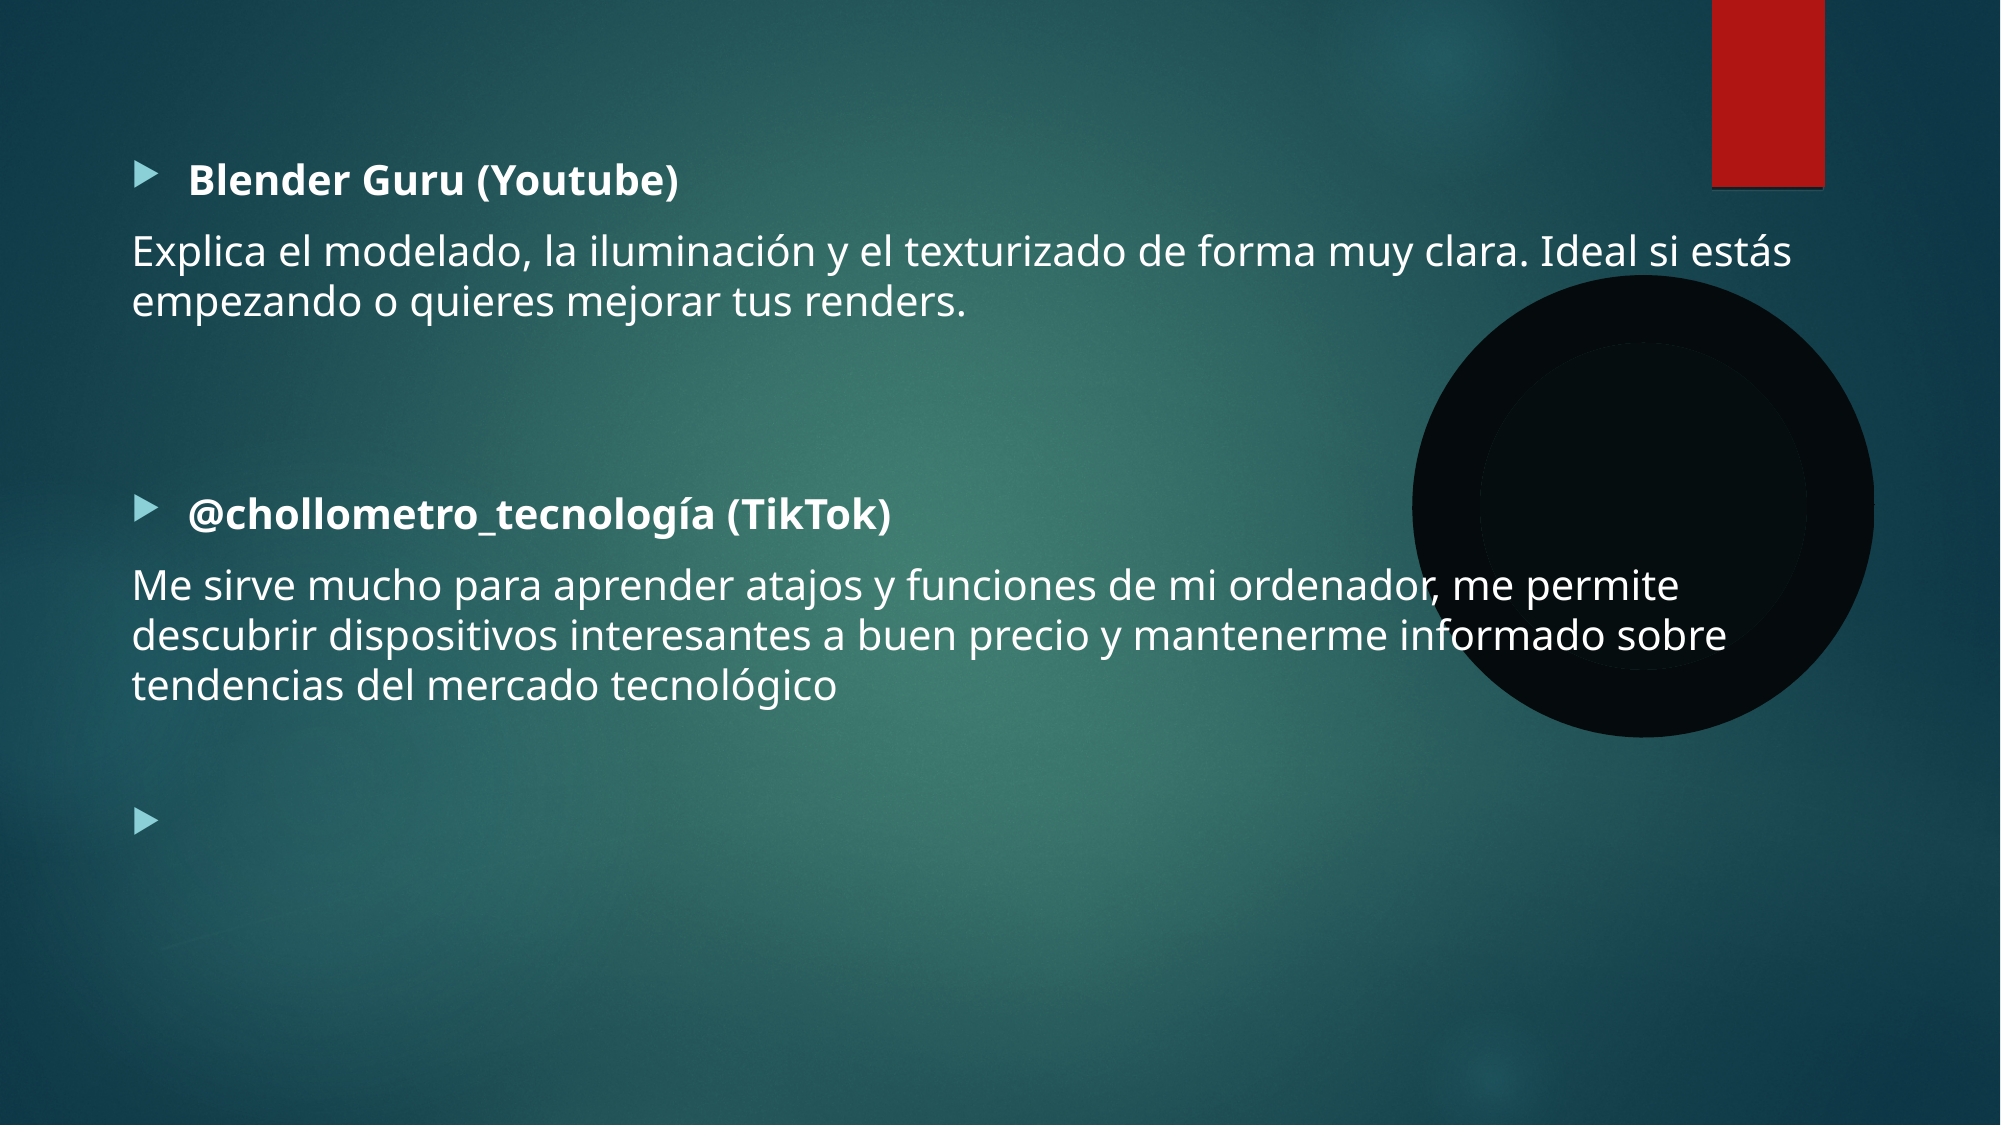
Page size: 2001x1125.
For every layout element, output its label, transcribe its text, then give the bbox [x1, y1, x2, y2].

list Blender Guru (Youtube) Explica el modelado, la iluminación y el texturizado de forma muy clara. Ideal si estás empezando o quieres mejorar tus renders. @chollometro_tecnología (TikTok) Me sirve mucho para aprender atajos y funciones de mi ordenador, me permite descubrir dispositivos interesantes a buen precio y mantenerme informado sobre tendencias del mercado tecnológico [116, 146, 1842, 933]
